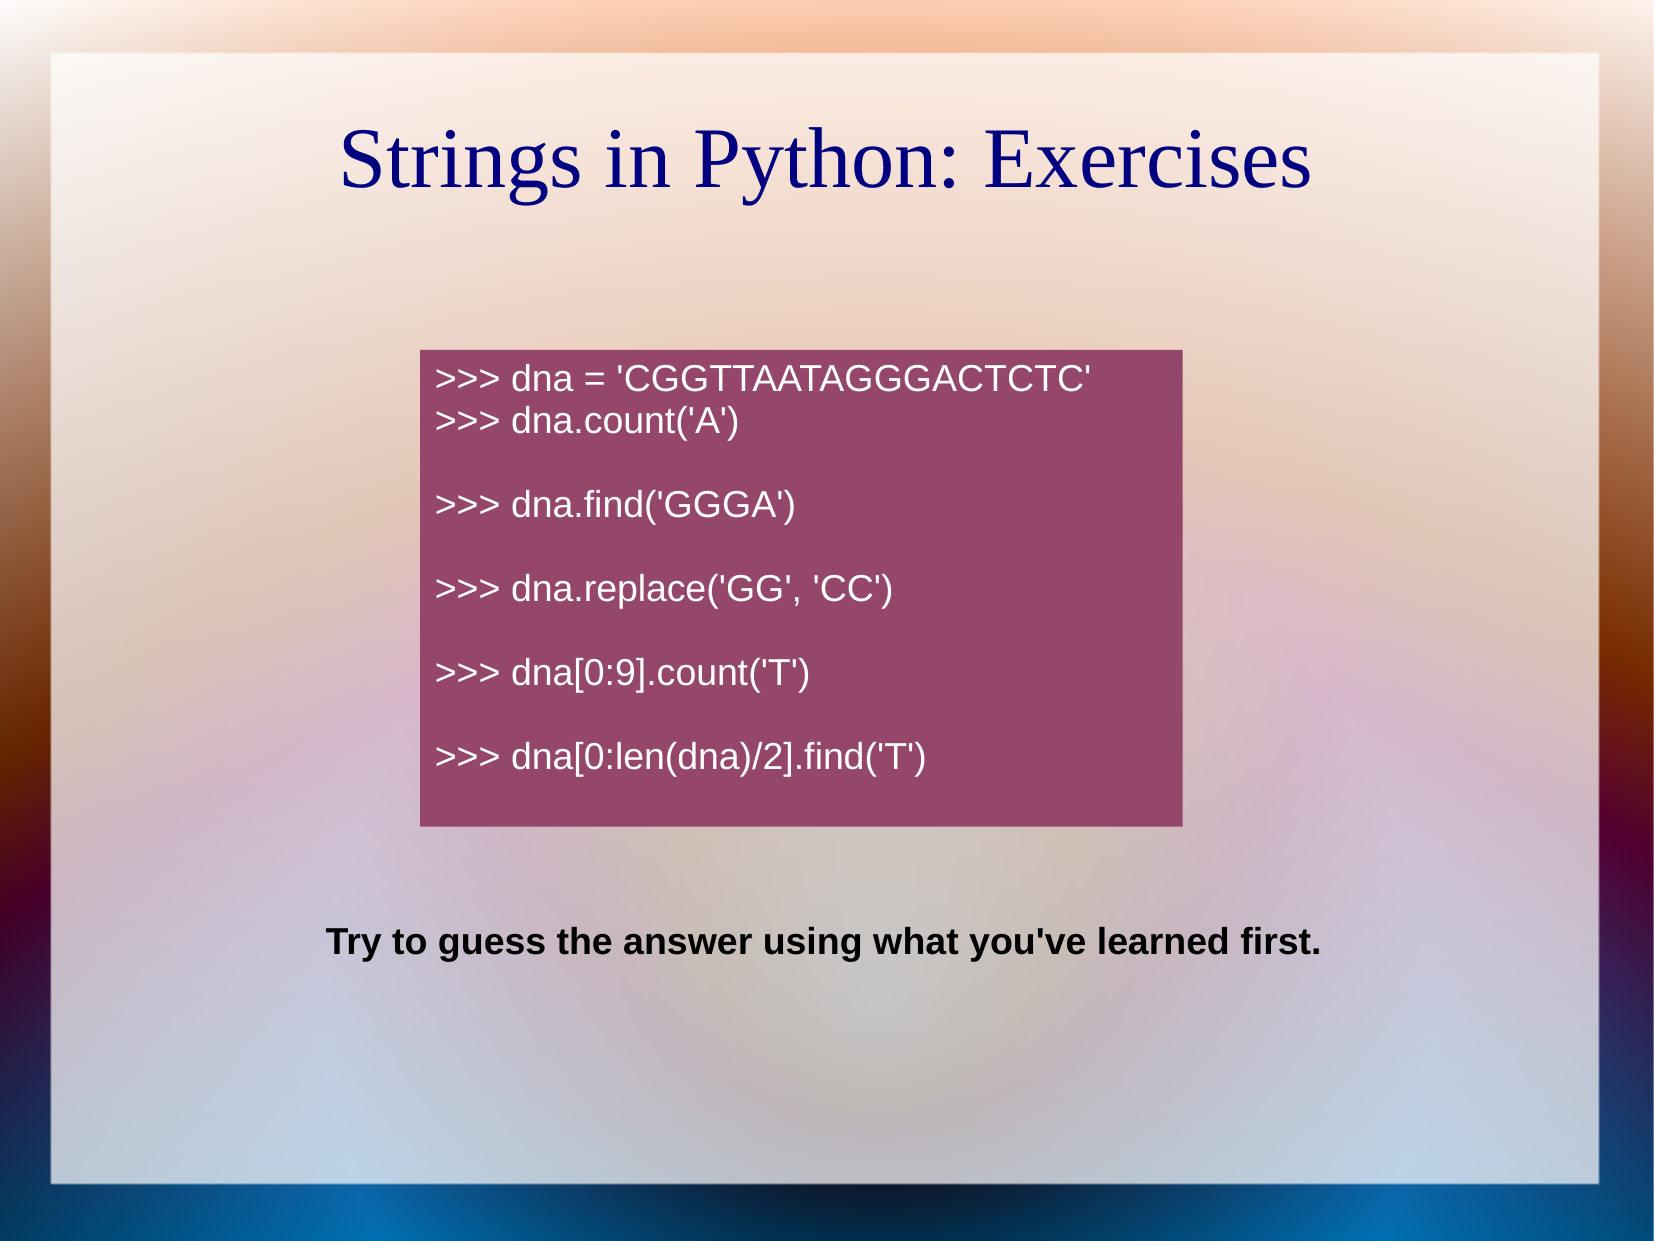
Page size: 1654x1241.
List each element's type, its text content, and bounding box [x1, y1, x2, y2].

title Strings in Python: Exercises [82, 55, 1571, 263]
text_box Try to guess the answer using what you've learned first. [310, 913, 1338, 971]
text_box >>> dna = 'CGGTTAATAGGGACTCTC' >>> dna.count('A') >>> dna.find('GGGA') >>> dna.replace('GG', 'CC') >>> dna[0:9].count('T') >>> dna[0:len(dna)/2].find('T') [420, 349, 1183, 827]
picture [0, 0, 1654, 1241]
